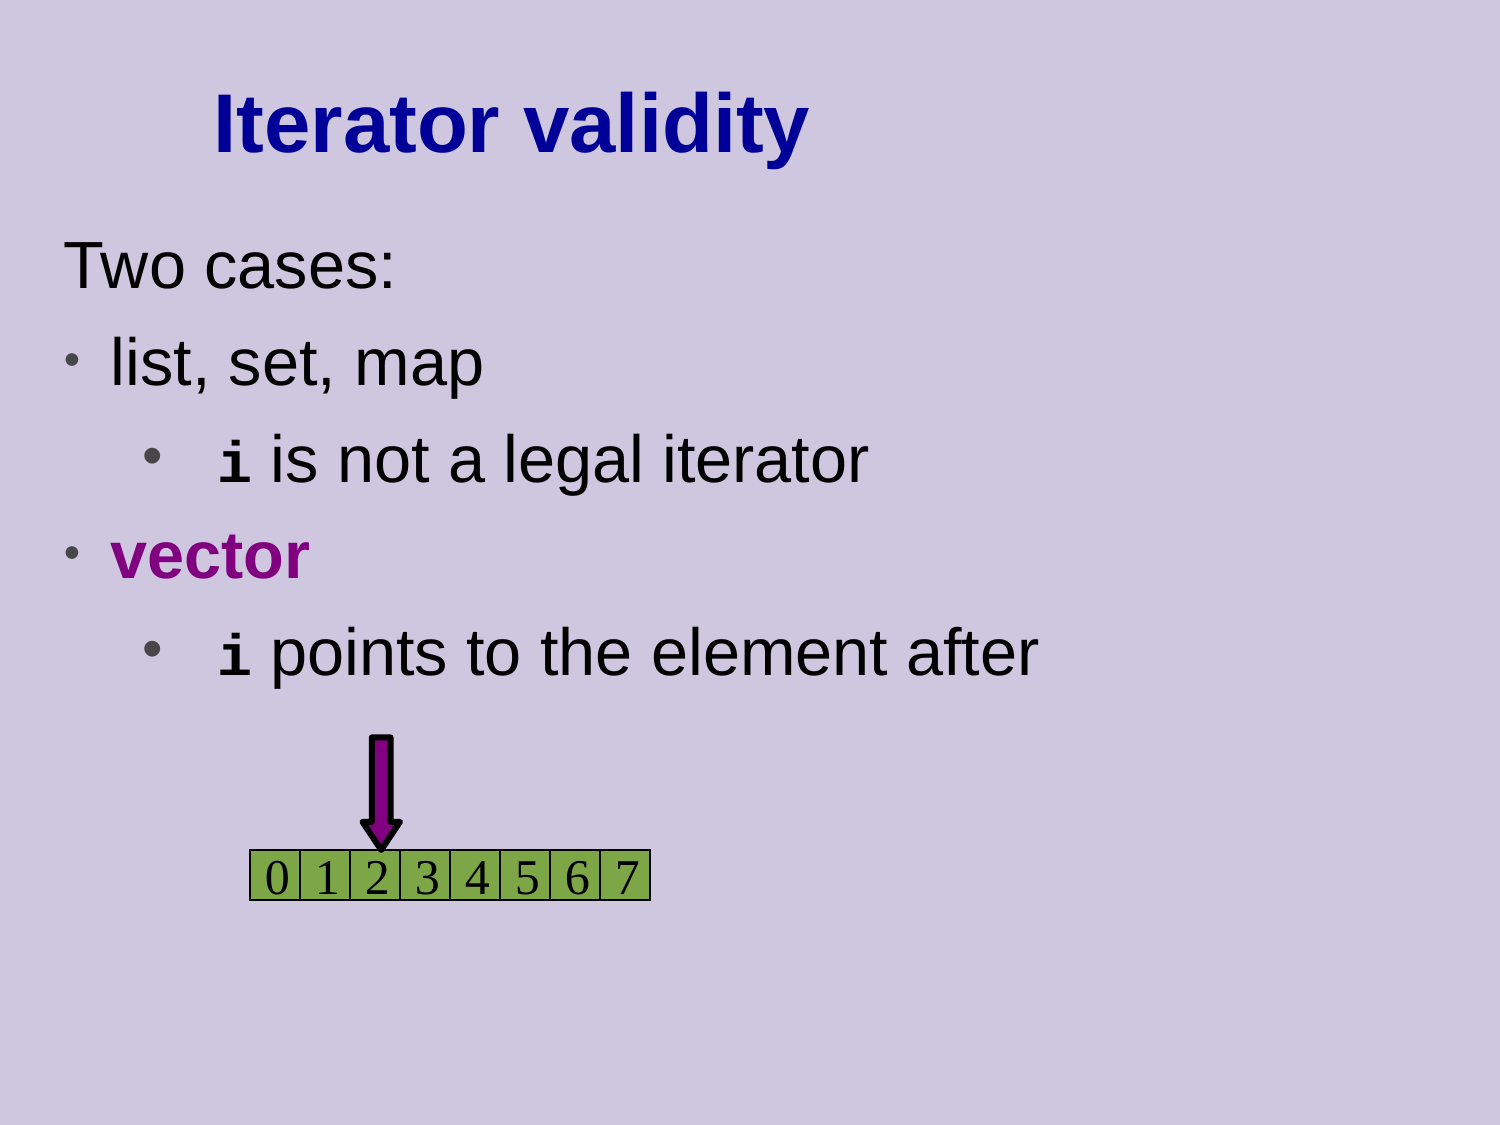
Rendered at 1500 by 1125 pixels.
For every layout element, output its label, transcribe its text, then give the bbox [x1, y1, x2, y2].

list Two cases: list, set, map i is not a legal iterator vector i points to the element after [49, 215, 1065, 890]
title Iterator validity [198, 17, 1468, 220]
text_box 7 [599, 849, 650, 901]
text_box 5 [499, 849, 549, 901]
text_box 3 [399, 849, 449, 901]
text_box 2 [349, 849, 399, 901]
text_box 6 [549, 849, 599, 901]
text_box 1 [299, 849, 349, 901]
text_box 4 [449, 849, 499, 901]
text_box 0 [249, 849, 299, 901]
text_box [362, 737, 400, 850]
